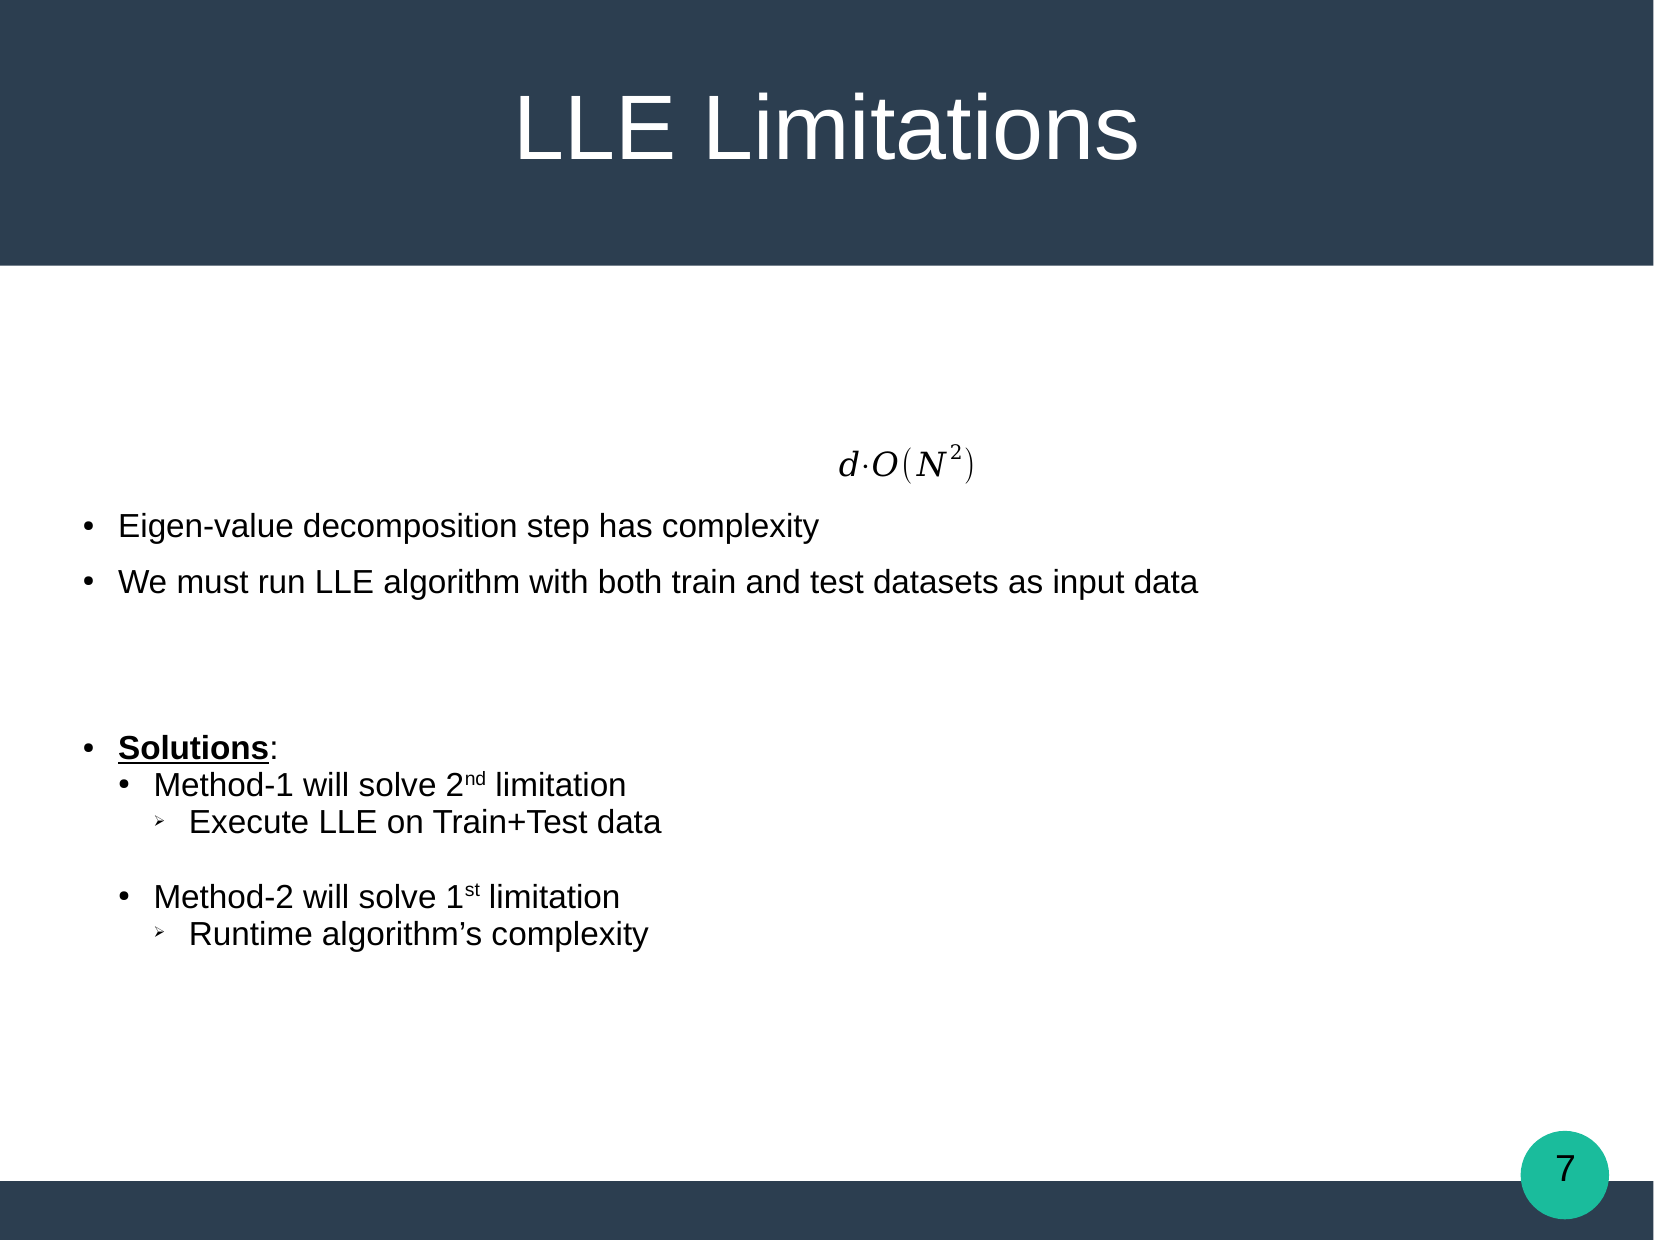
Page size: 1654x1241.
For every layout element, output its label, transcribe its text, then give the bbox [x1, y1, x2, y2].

subtitle Eigen-value decomposition step has complexity We must run LLE algorithm with both train and test datasets as input data Solutions: Method-1 will solve 2nd limitation Execute LLE on Train+Test data Method-2 will solve 1st limitation Runtime algorithm’s complexity [82, 271, 1571, 1171]
text_box <number> [1540, 1140, 1654, 1223]
title LLE Limitations [60, 49, 1596, 207]
chart [831, 441, 979, 486]
